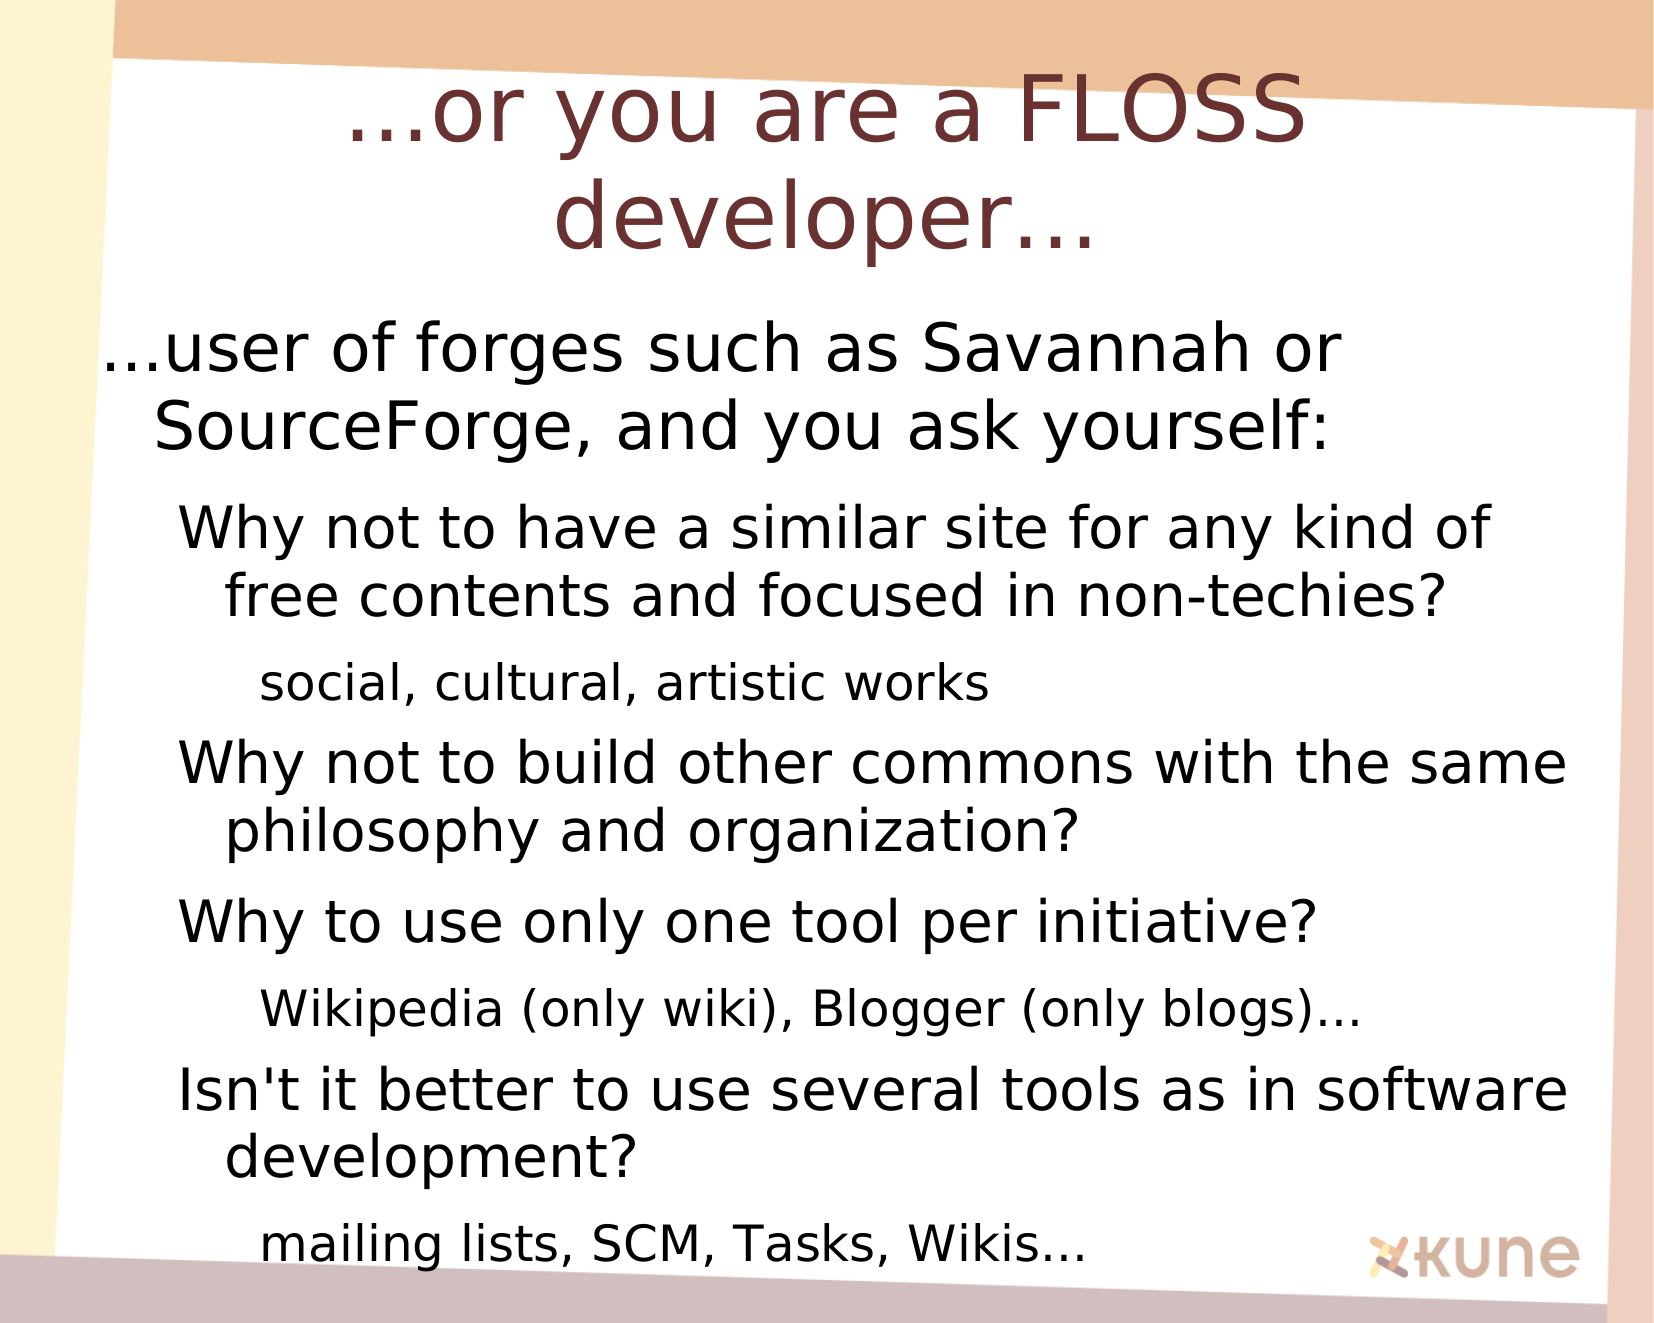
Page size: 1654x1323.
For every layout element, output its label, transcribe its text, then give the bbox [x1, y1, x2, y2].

picture [0, 0, 1654, 1323]
title ...or you are a FLOSS developer... [82, 56, 1571, 271]
list ...user of forges such as Savannah or SourceForge, and you ask yourself: Why not to have a similar site for any kind of free contents and focused in non-techies? social, cultural, artistic works Why not to build other commons with the same philosophy and organization? Why to use only one tool per initiative? Wikipedia (only wiki), Blogger (only blogs)... Isn't it better to use several tools as in software development? mailing lists, SCM, Tasks, Wikis... [82, 309, 1571, 1274]
